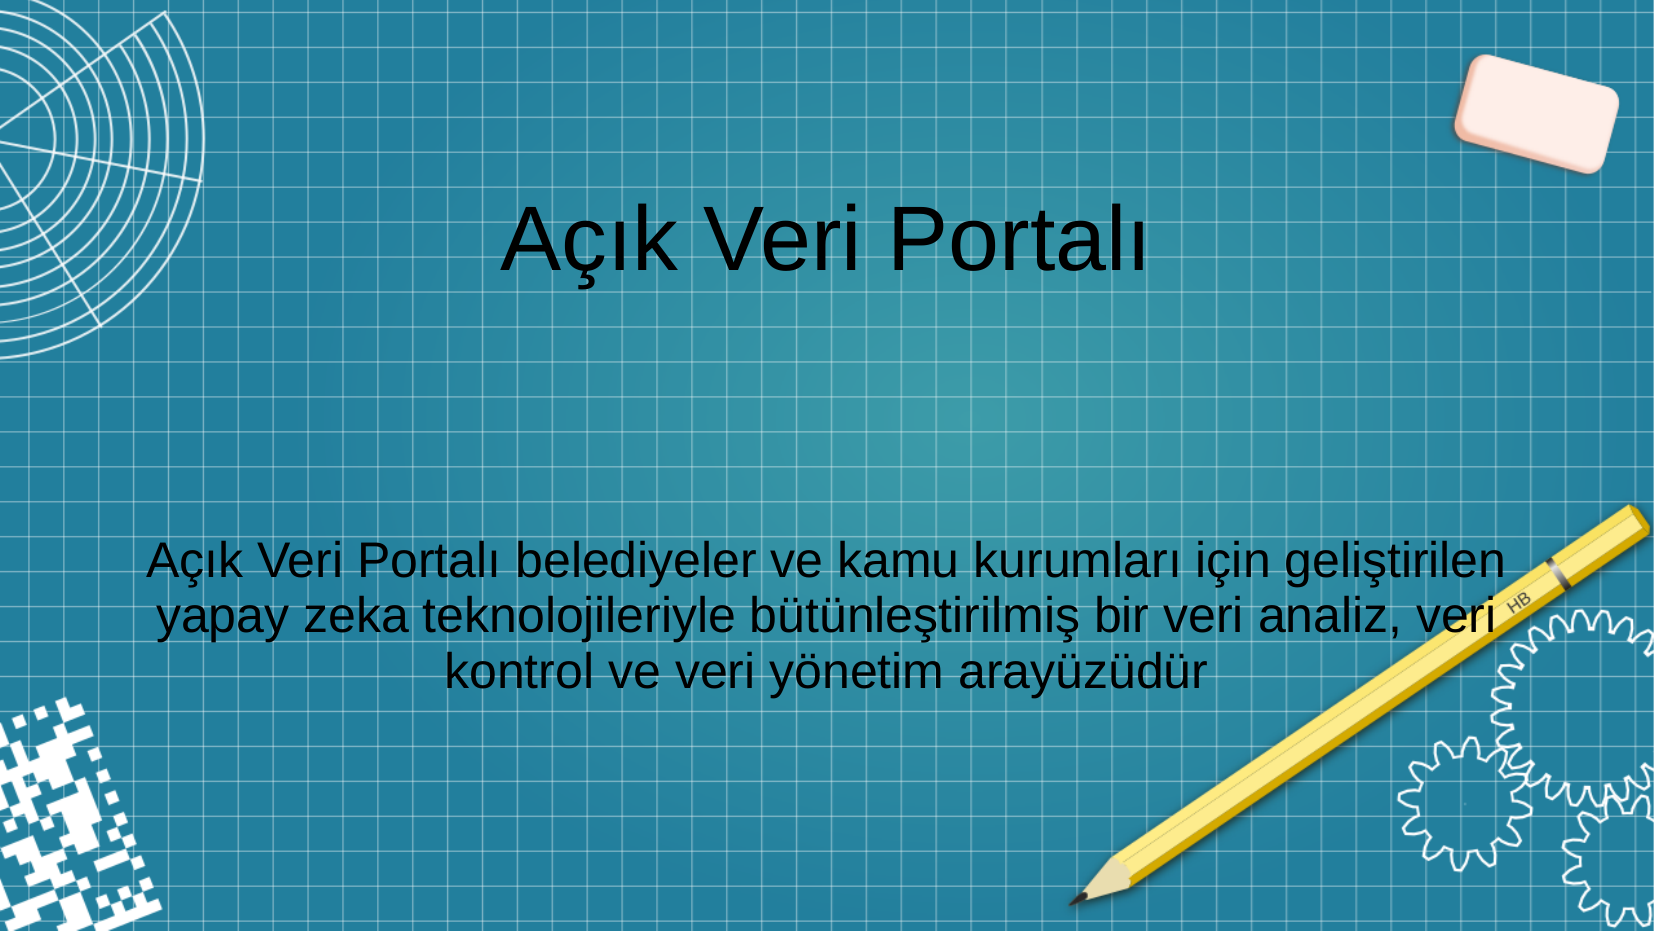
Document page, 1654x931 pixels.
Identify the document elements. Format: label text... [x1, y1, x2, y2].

title Açık Veri Portalı [82, 132, 1571, 346]
picture [0, 0, 1654, 931]
subtitle Açık Veri Portalı belediyeler ve kamu kurumları için geliştirilen yapay zeka teknolojileriyle bütünleştirilmiş bir veri analiz, veri kontrol ve veri yönetim arayüzüdür [82, 389, 1571, 842]
